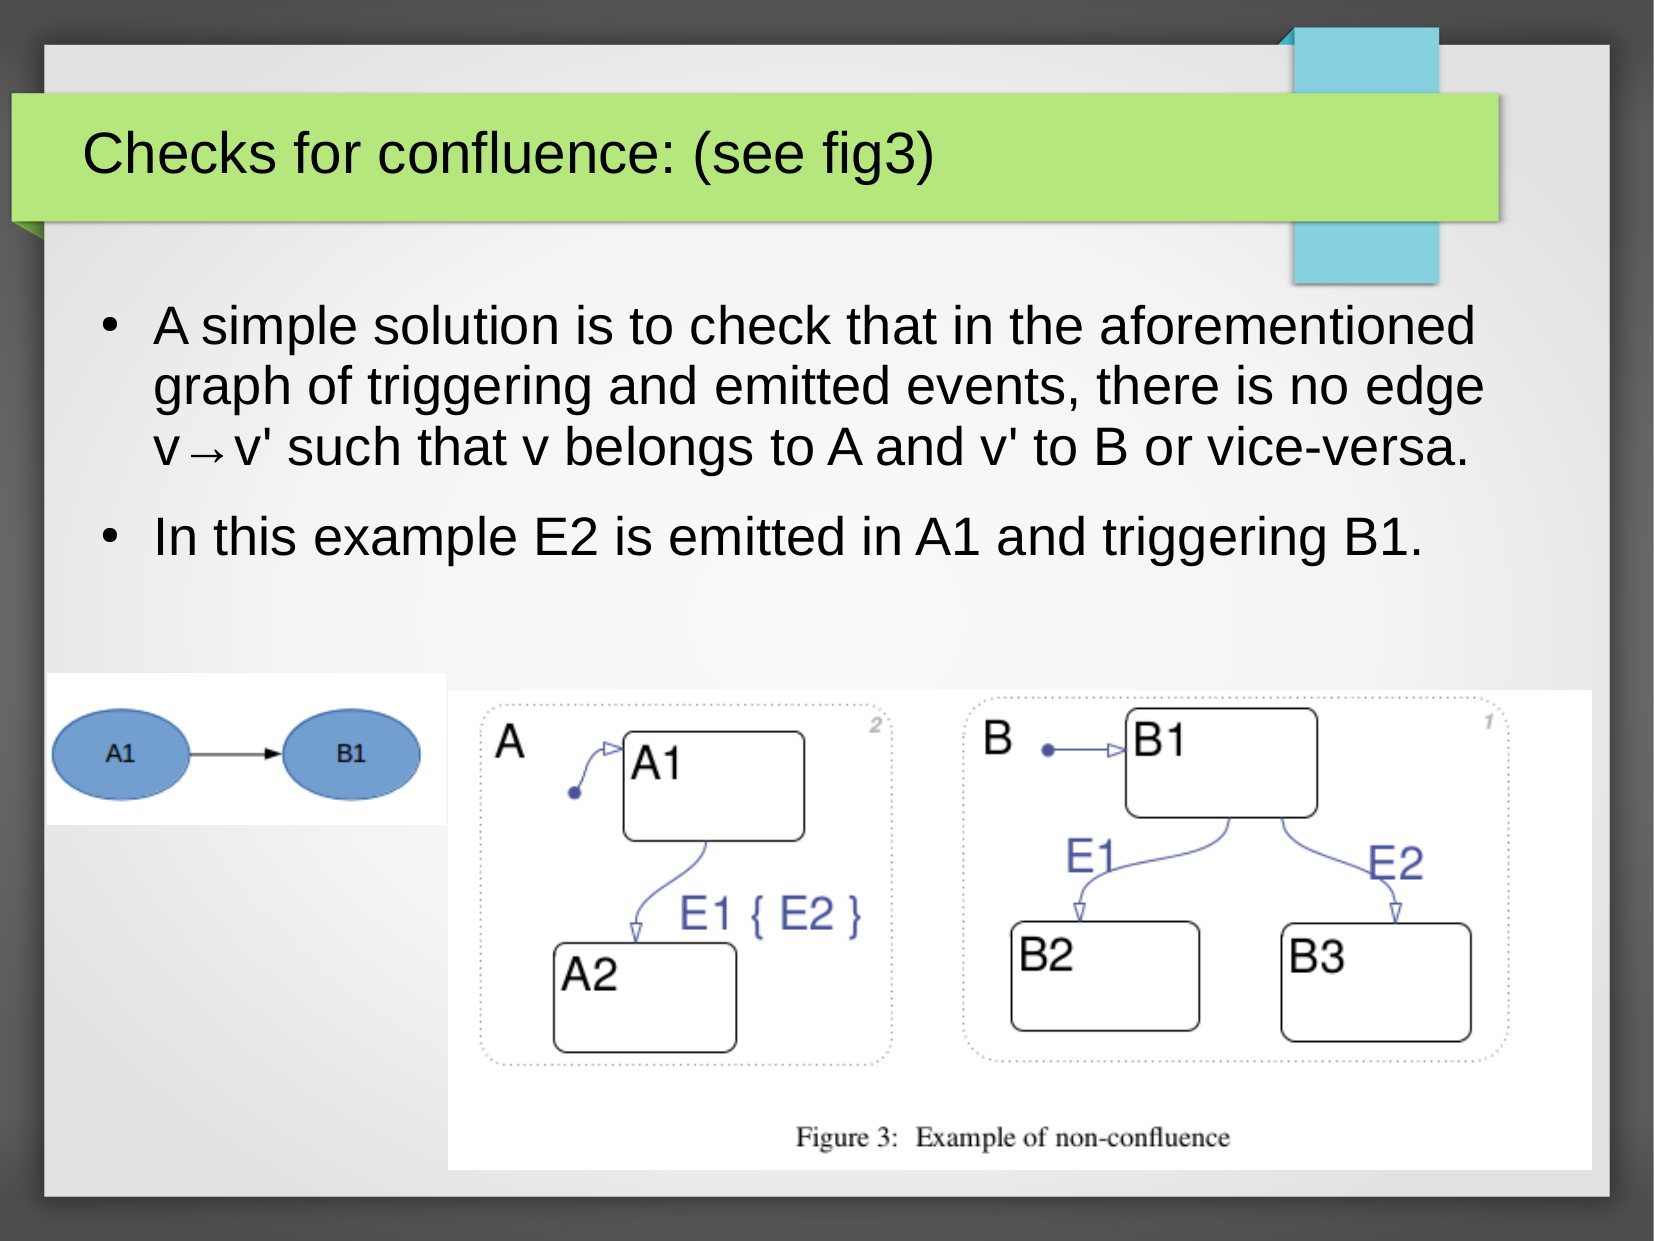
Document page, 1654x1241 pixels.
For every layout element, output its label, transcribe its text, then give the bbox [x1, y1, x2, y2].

list A simple solution is to check that in the aforementioned graph of triggering and emitted events, there is no edge v→v' such that v belongs to A and v' to B or vice-versa. In this example E2 is emitted in A1 and triggering B1. [82, 295, 1571, 1015]
title Checks for confluence: (see fig3) [82, 94, 1512, 213]
picture [0, 0, 1654, 1241]
